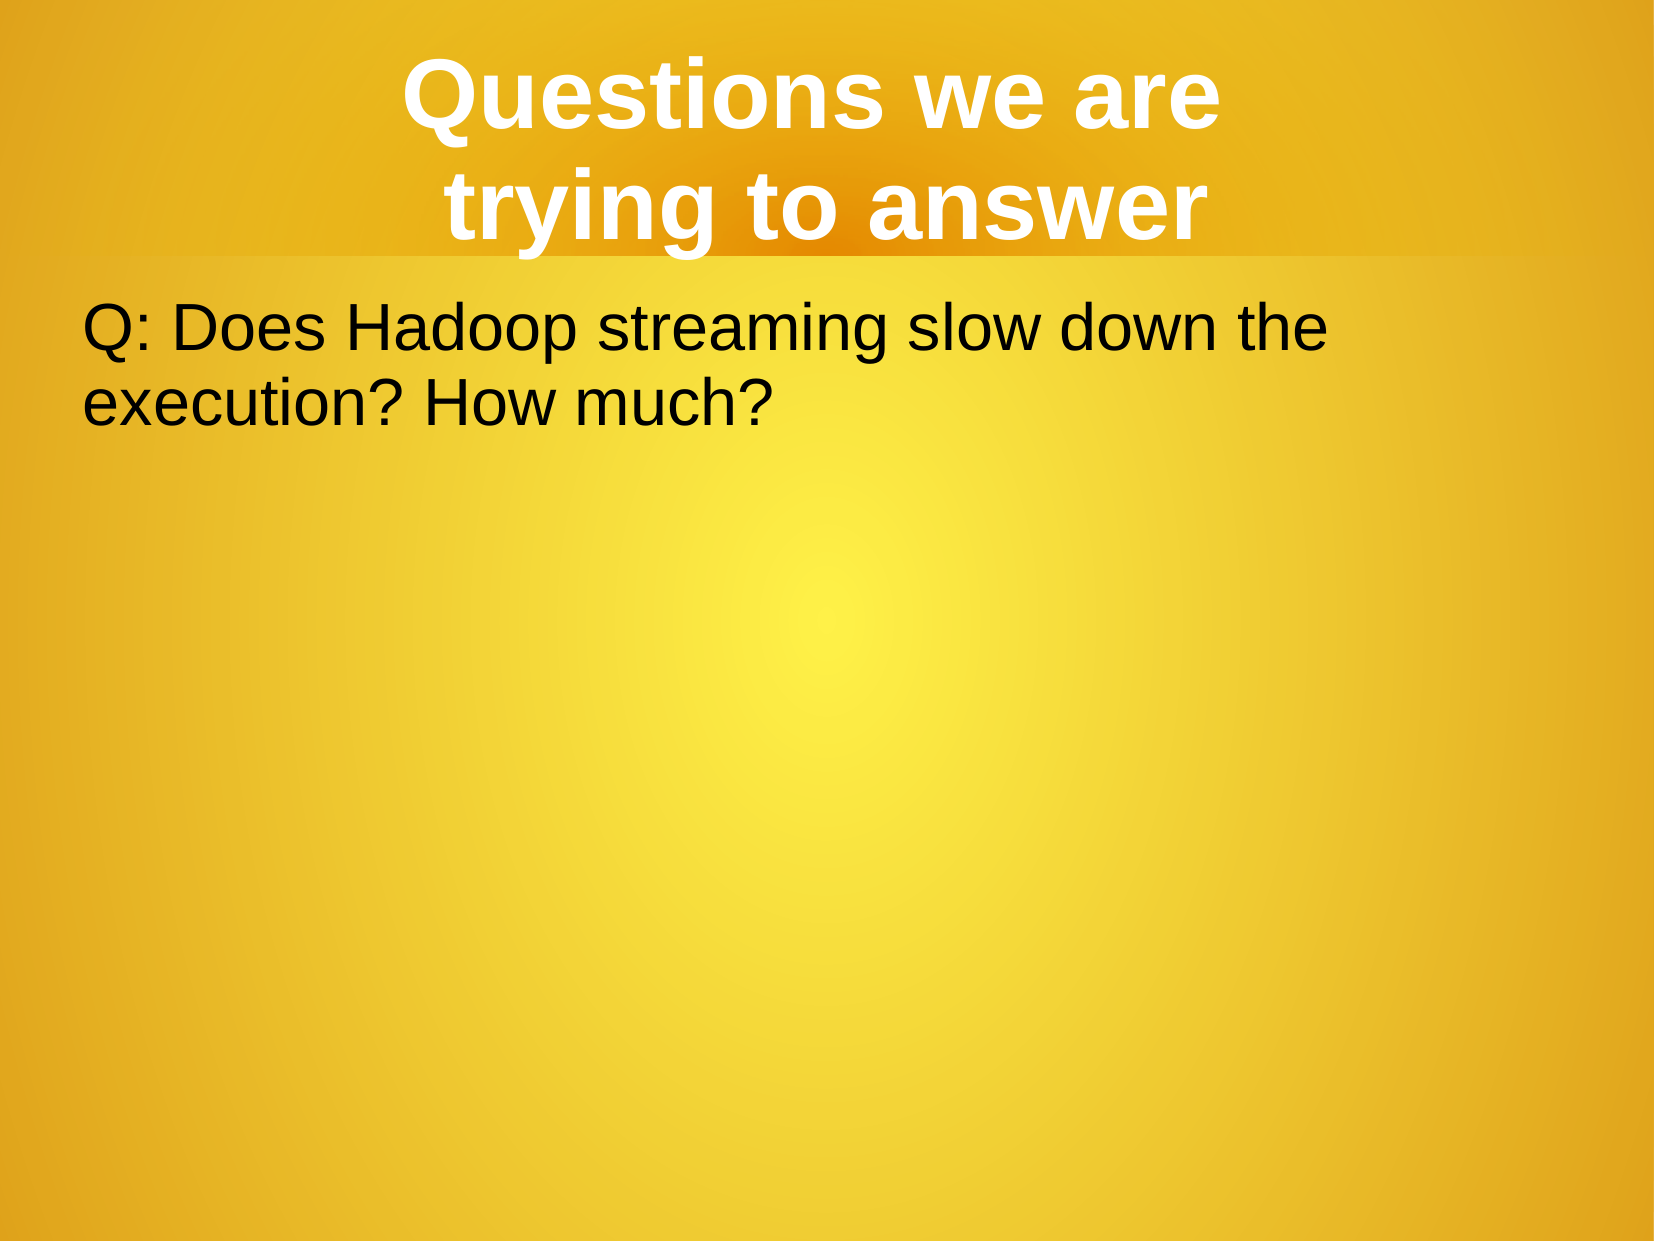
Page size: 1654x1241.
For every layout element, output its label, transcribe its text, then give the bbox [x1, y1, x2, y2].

subtitle Q: Does Hadoop streaming slow down the execution? How much? [82, 290, 1571, 1010]
title Questions we are trying to answer [82, 38, 1571, 261]
